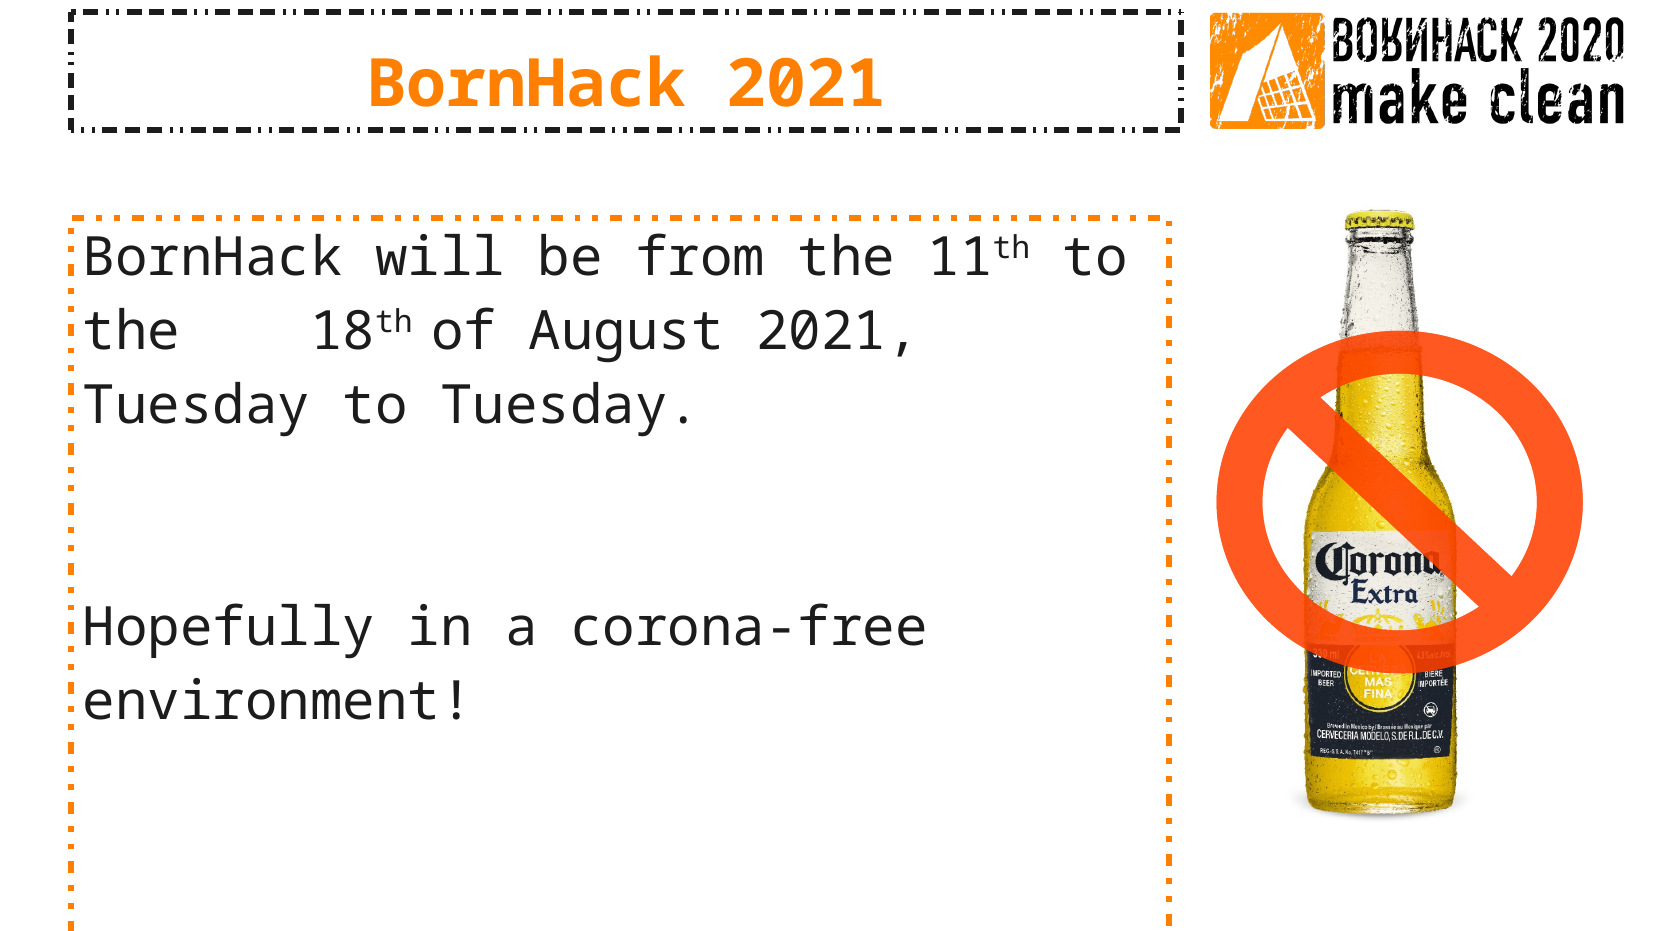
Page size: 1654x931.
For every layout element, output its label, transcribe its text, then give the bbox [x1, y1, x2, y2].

picture [1210, 11, 1654, 130]
text_box [1216, 330, 1583, 674]
picture [1263, 618, 1524, 875]
picture [1263, 149, 1524, 386]
picture [1321, 374, 1524, 575]
picture [1263, 429, 1478, 630]
title BornHack 2021 [70, 11, 1182, 130]
subtitle BornHack will be from the 11th to the 18th of August 2021, Tuesday to Tuesday. Hopefully in a corona-free environment! [70, 217, 1170, 664]
